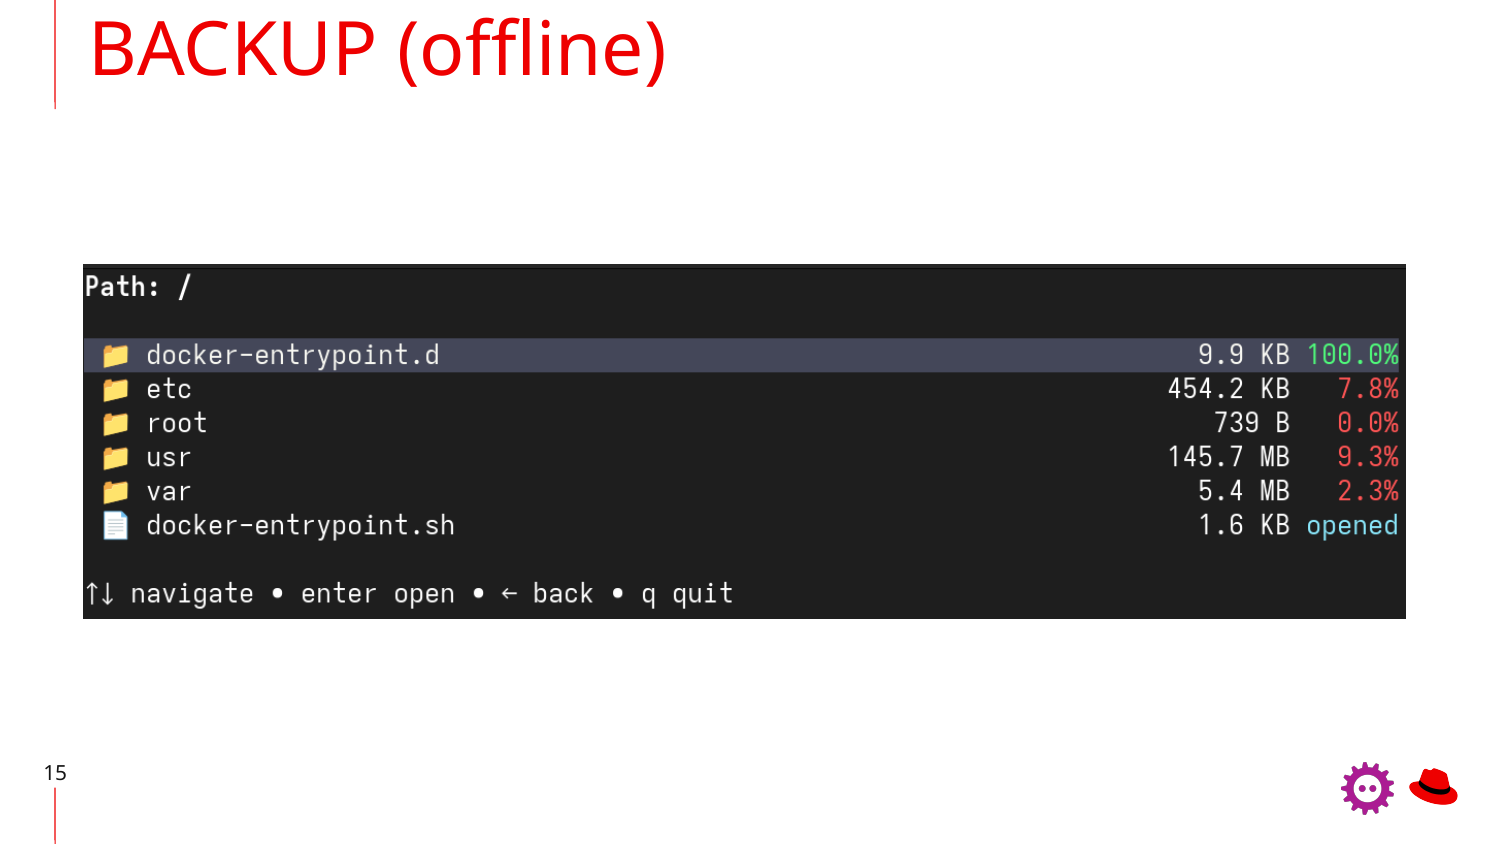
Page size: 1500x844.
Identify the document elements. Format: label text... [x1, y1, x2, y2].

title BACKUP (offline) [88, 0, 889, 249]
picture [1341, 762, 1394, 815]
picture [83, 264, 1406, 619]
slide_number <number> [21, 774, 89, 788]
picture [1409, 768, 1458, 805]
